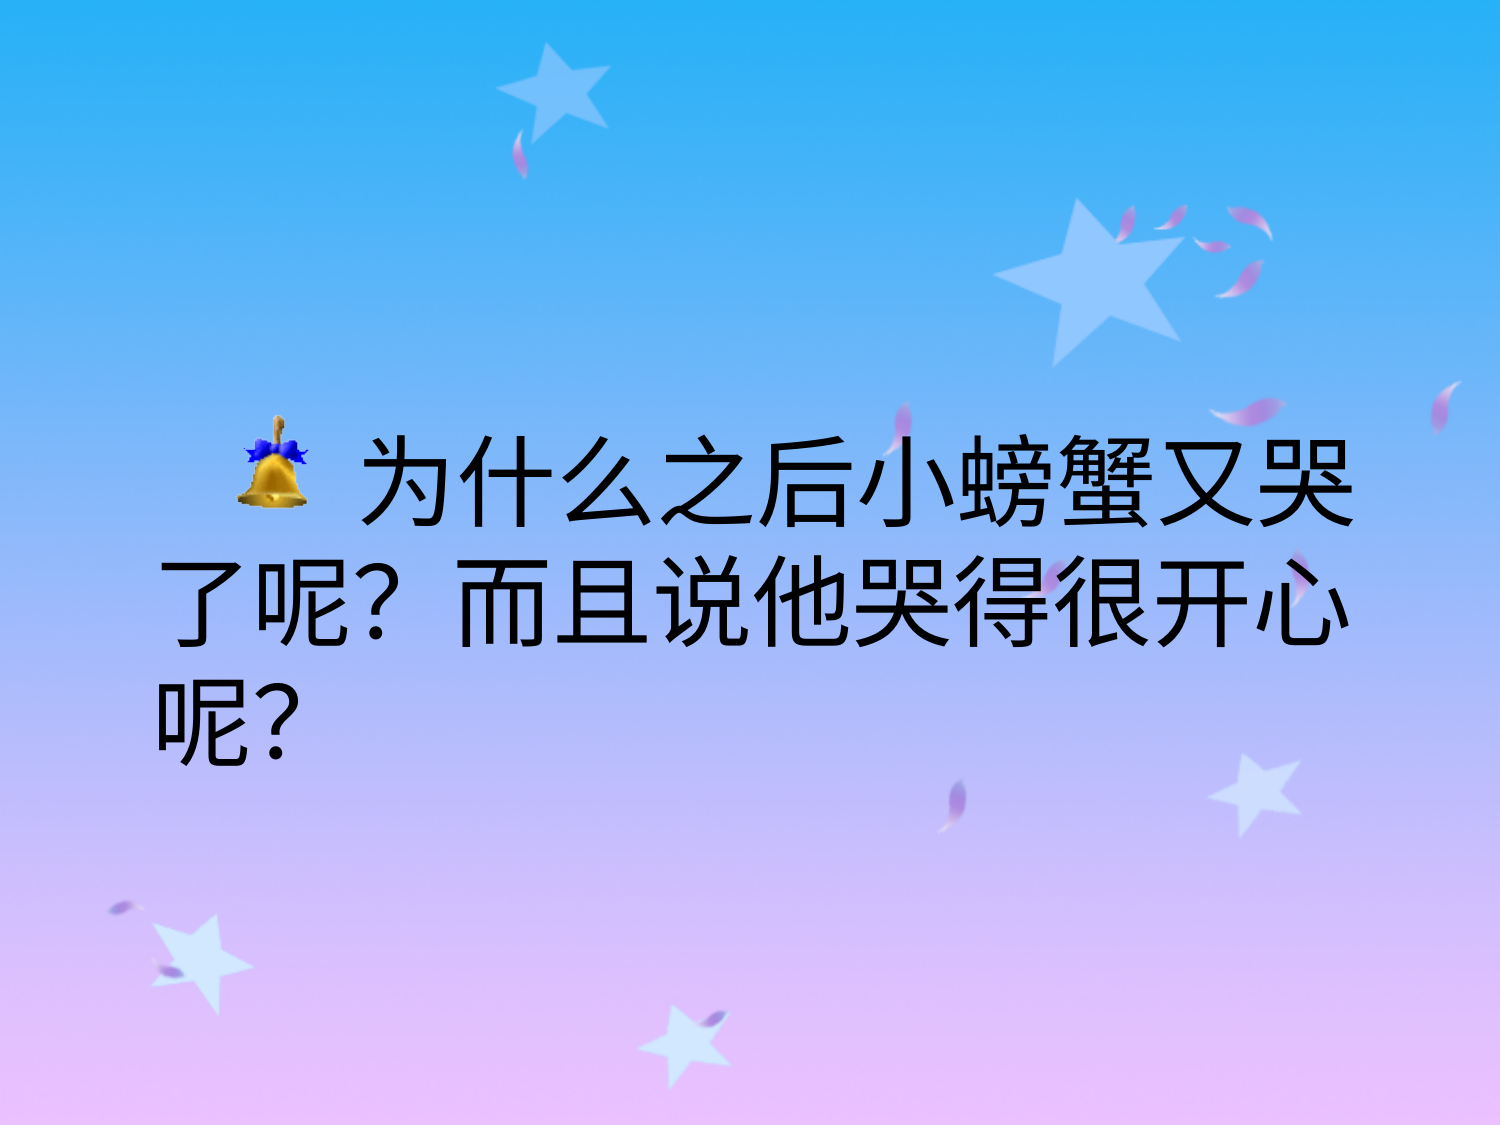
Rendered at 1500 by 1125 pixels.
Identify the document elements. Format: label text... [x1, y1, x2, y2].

text_box 为什么之后小螃蟹又哭了呢？而且说他哭得很开心呢？ [137, 412, 1400, 788]
picture [225, 412, 330, 518]
